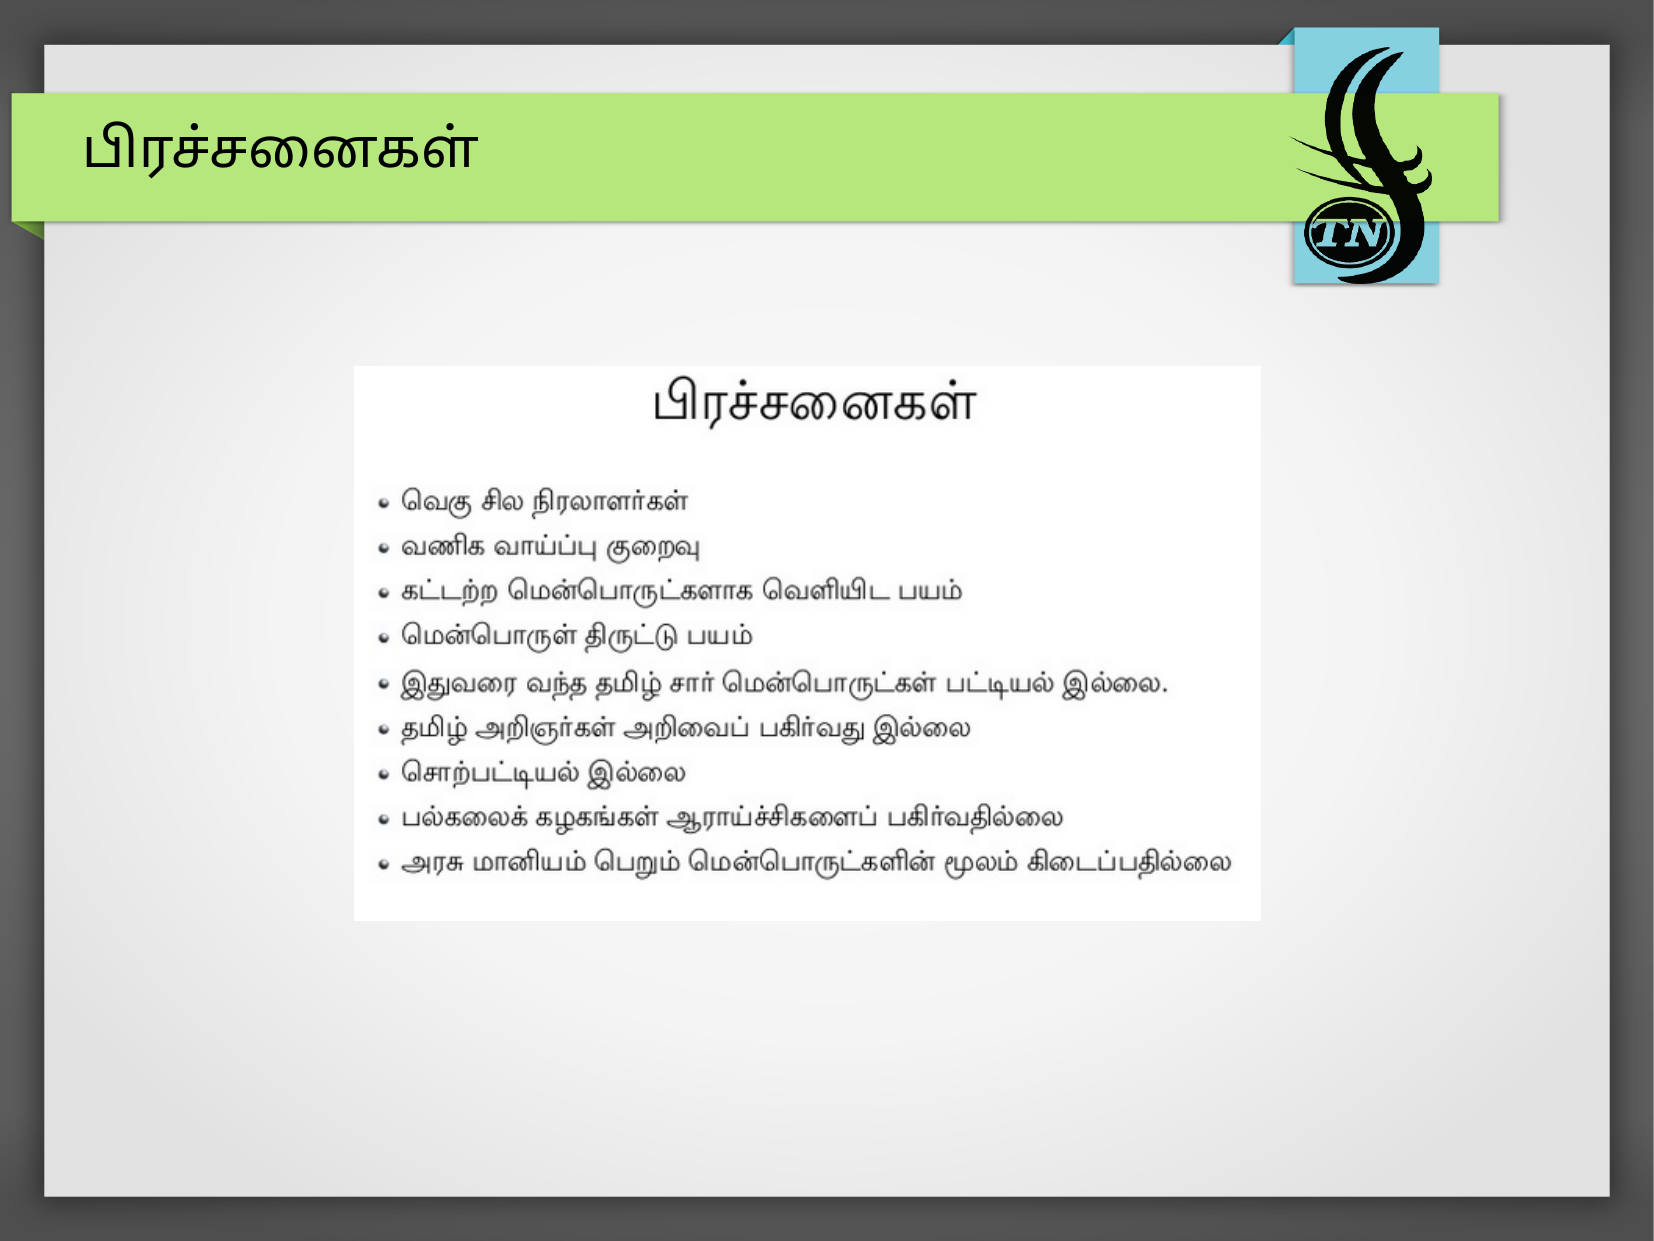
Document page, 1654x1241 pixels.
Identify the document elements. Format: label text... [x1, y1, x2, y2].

picture [0, 0, 1654, 1241]
title பிரச்சனைகள் [82, 89, 1264, 218]
